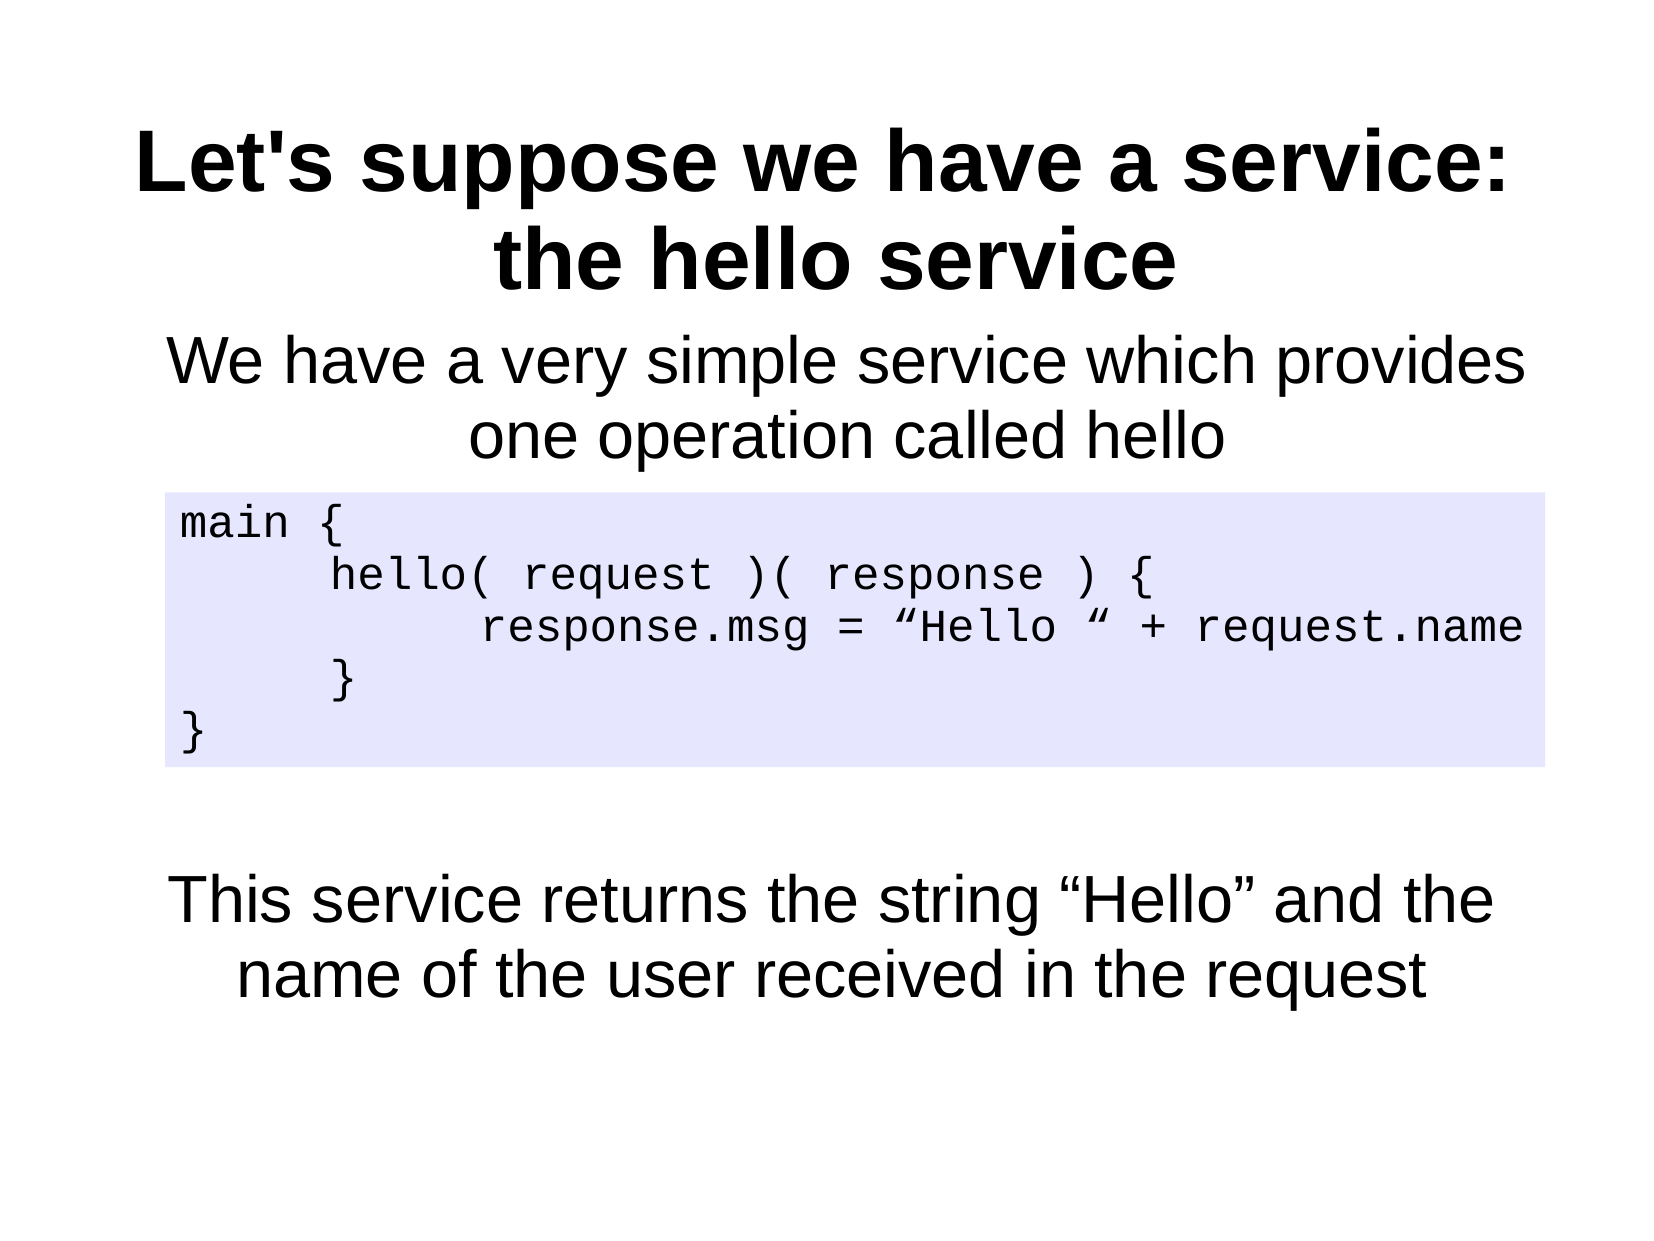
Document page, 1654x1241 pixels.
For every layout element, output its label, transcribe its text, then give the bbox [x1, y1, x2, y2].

text_box We have a very simple service which provides one operation called hello [90, 315, 1606, 481]
text_box This service returns the string “Hello” and the name of the user received in the request [75, 855, 1591, 1020]
text_box Let's suppose we have a service: the hello service [120, 105, 1553, 315]
text_box main { hello( request )( response ) { response.msg = “Hello “ + request.name } } [165, 492, 1546, 768]
